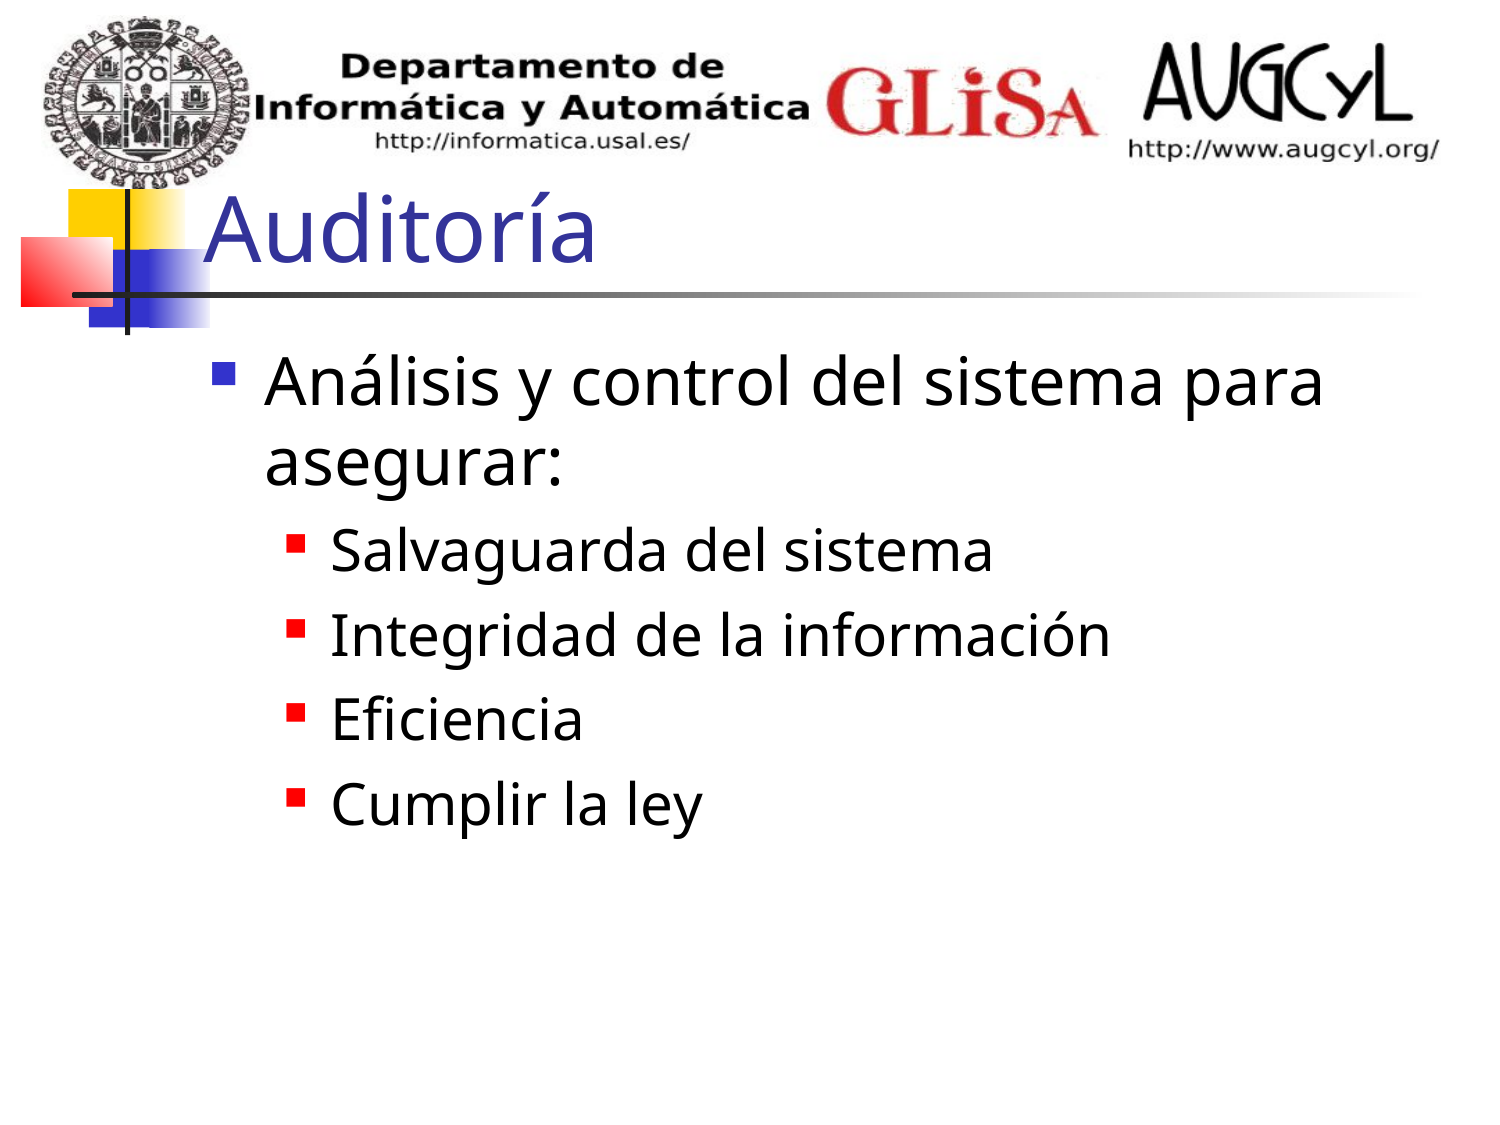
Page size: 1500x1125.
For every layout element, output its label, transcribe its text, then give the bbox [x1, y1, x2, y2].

list Análisis y control del sistema para asegurar: Salvaguarda del sistema Integridad de la información Eficiencia Cumplir la ley [193, 331, 1469, 1090]
picture [41, 15, 1463, 189]
title Auditoría [188, 52, 1468, 289]
